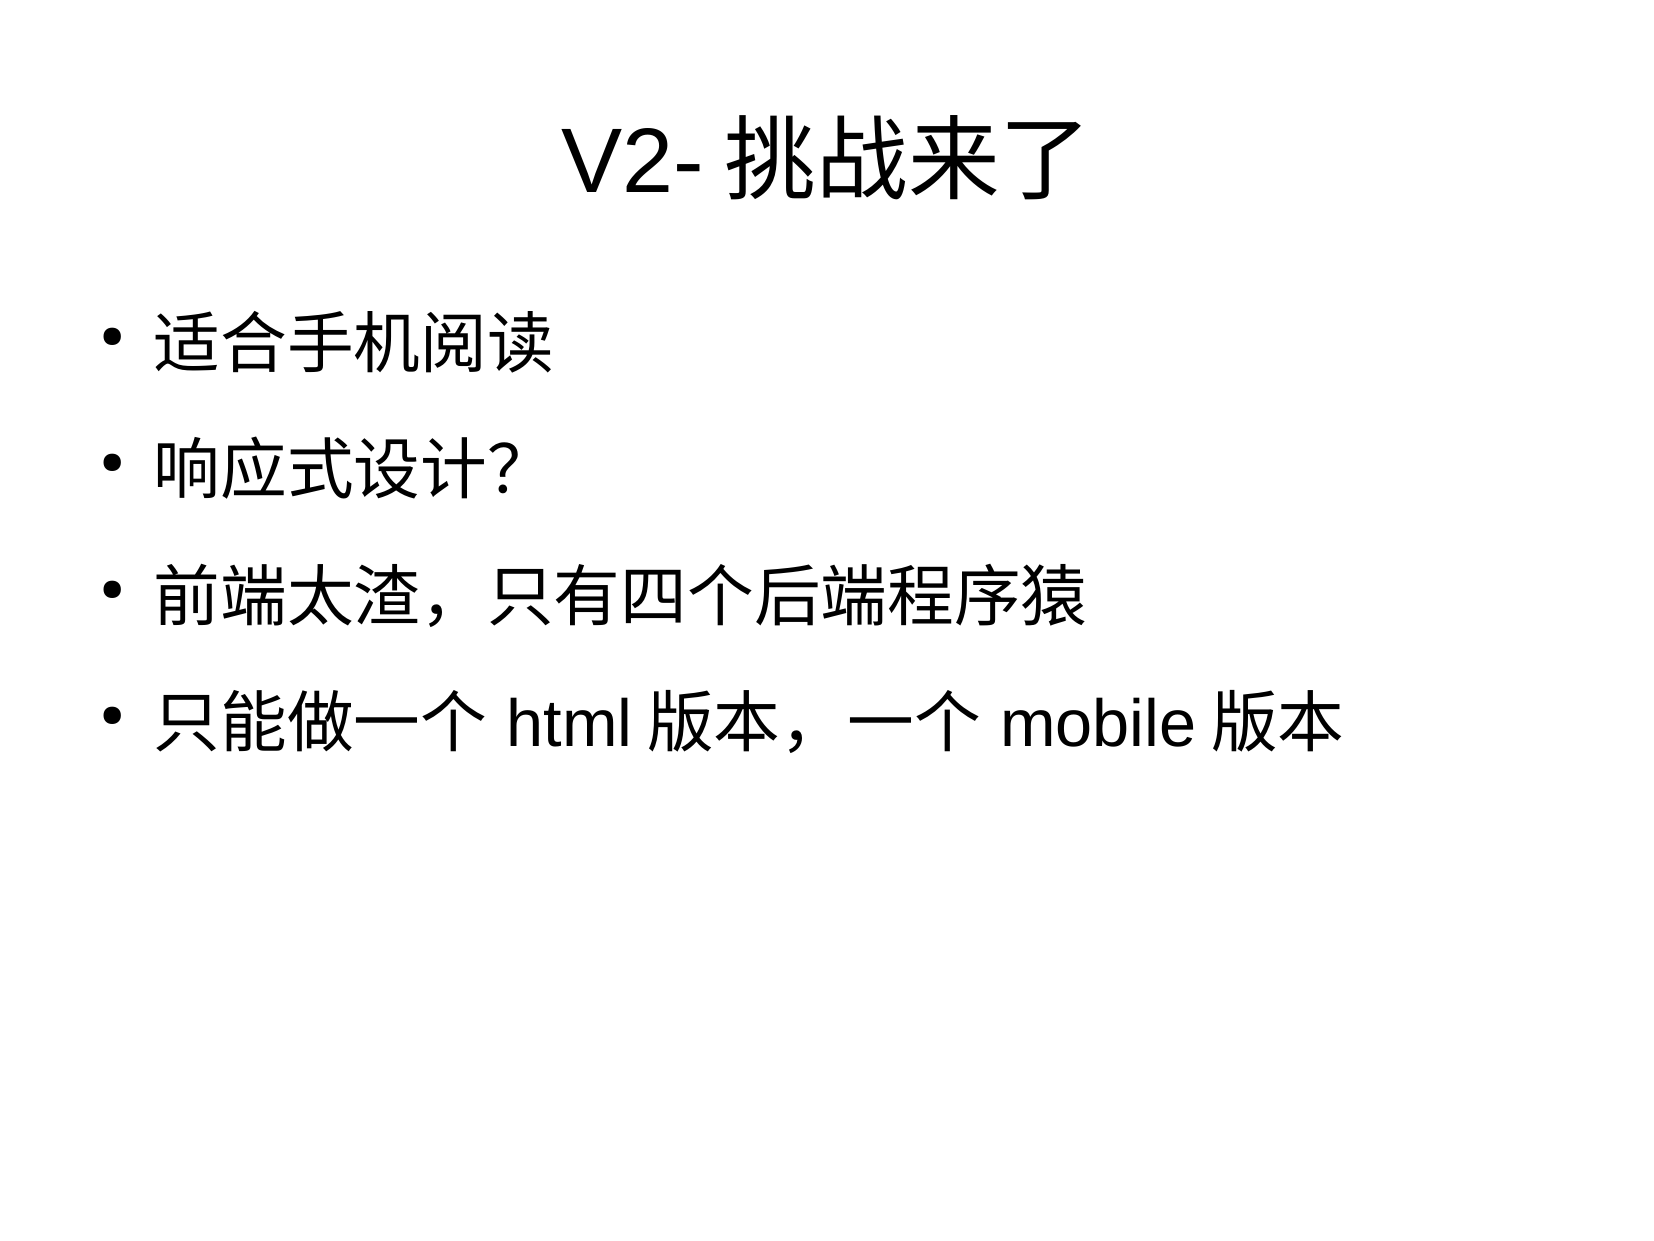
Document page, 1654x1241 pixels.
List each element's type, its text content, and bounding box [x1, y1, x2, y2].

title V2-挑战来了 [82, 49, 1571, 257]
list 适合手机阅读 响应式设计？ 前端太渣，只有四个后端程序猿 只能做一个html版本，一个mobile版本 [82, 290, 1571, 1109]
